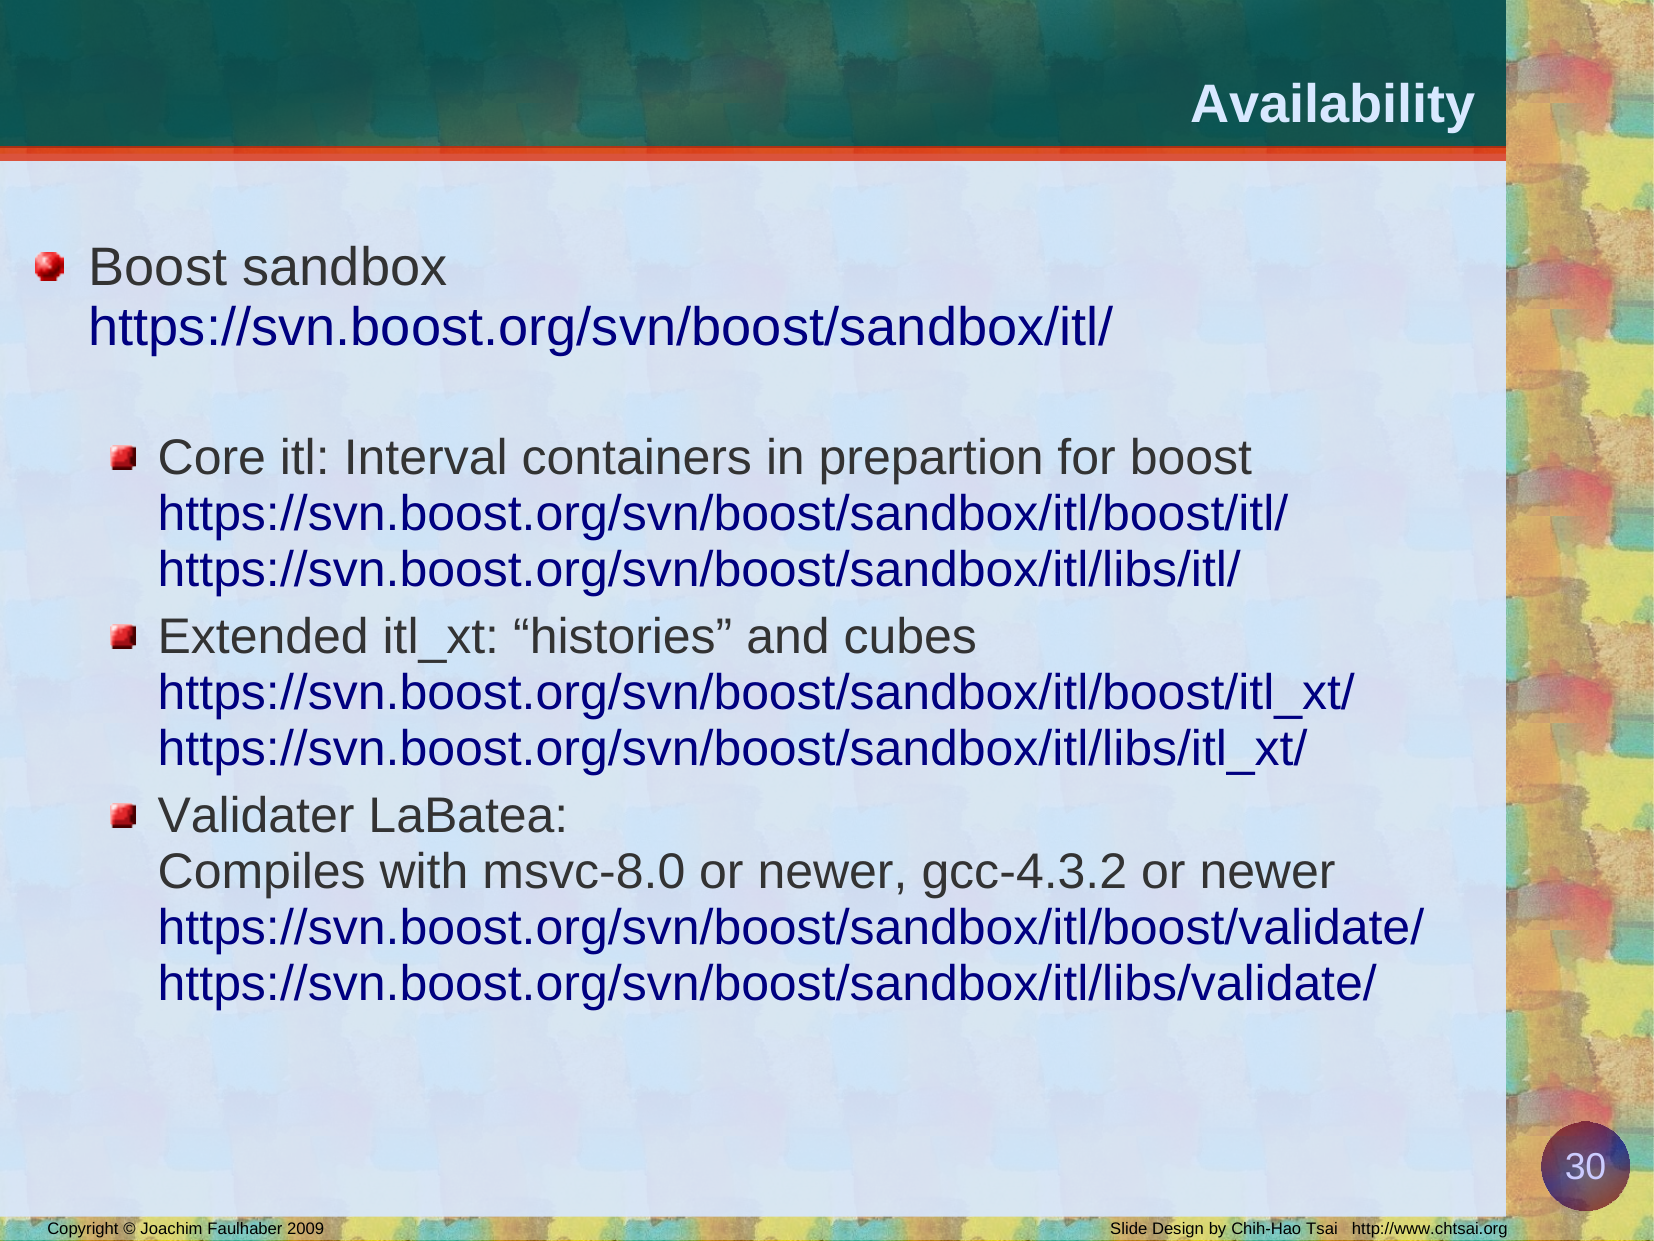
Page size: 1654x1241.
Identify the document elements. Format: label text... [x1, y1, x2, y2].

title Availability [29, 59, 1477, 148]
list Boost sandbox https://svn.boost.org/svn/boost/sandbox/itl/ Core itl: Interval containers in prepartion for boost https://svn.boost.org/svn/boost/sandbox/itl/boost/itl/ https://svn.boost.org/svn/boost/sandbox/itl/libs/itl/ Extended itl_xt: “histories” and cubes https://svn.boost.org/svn/boost/sandbox/itl/boost/itl_xt/ https://svn.boost.org/svn/boost/sandbox/itl/libs/itl_xt/ Validater LaBatea: Compiles with msvc-8.0 or newer, gcc-4.3.2 or newer https://svn.boost.org/svn/boost/sandbox/itl/boost/validate/https://svn.boost.org/svn/boost/sandbox/itl/libs/validate/ [35, 236, 1477, 1182]
